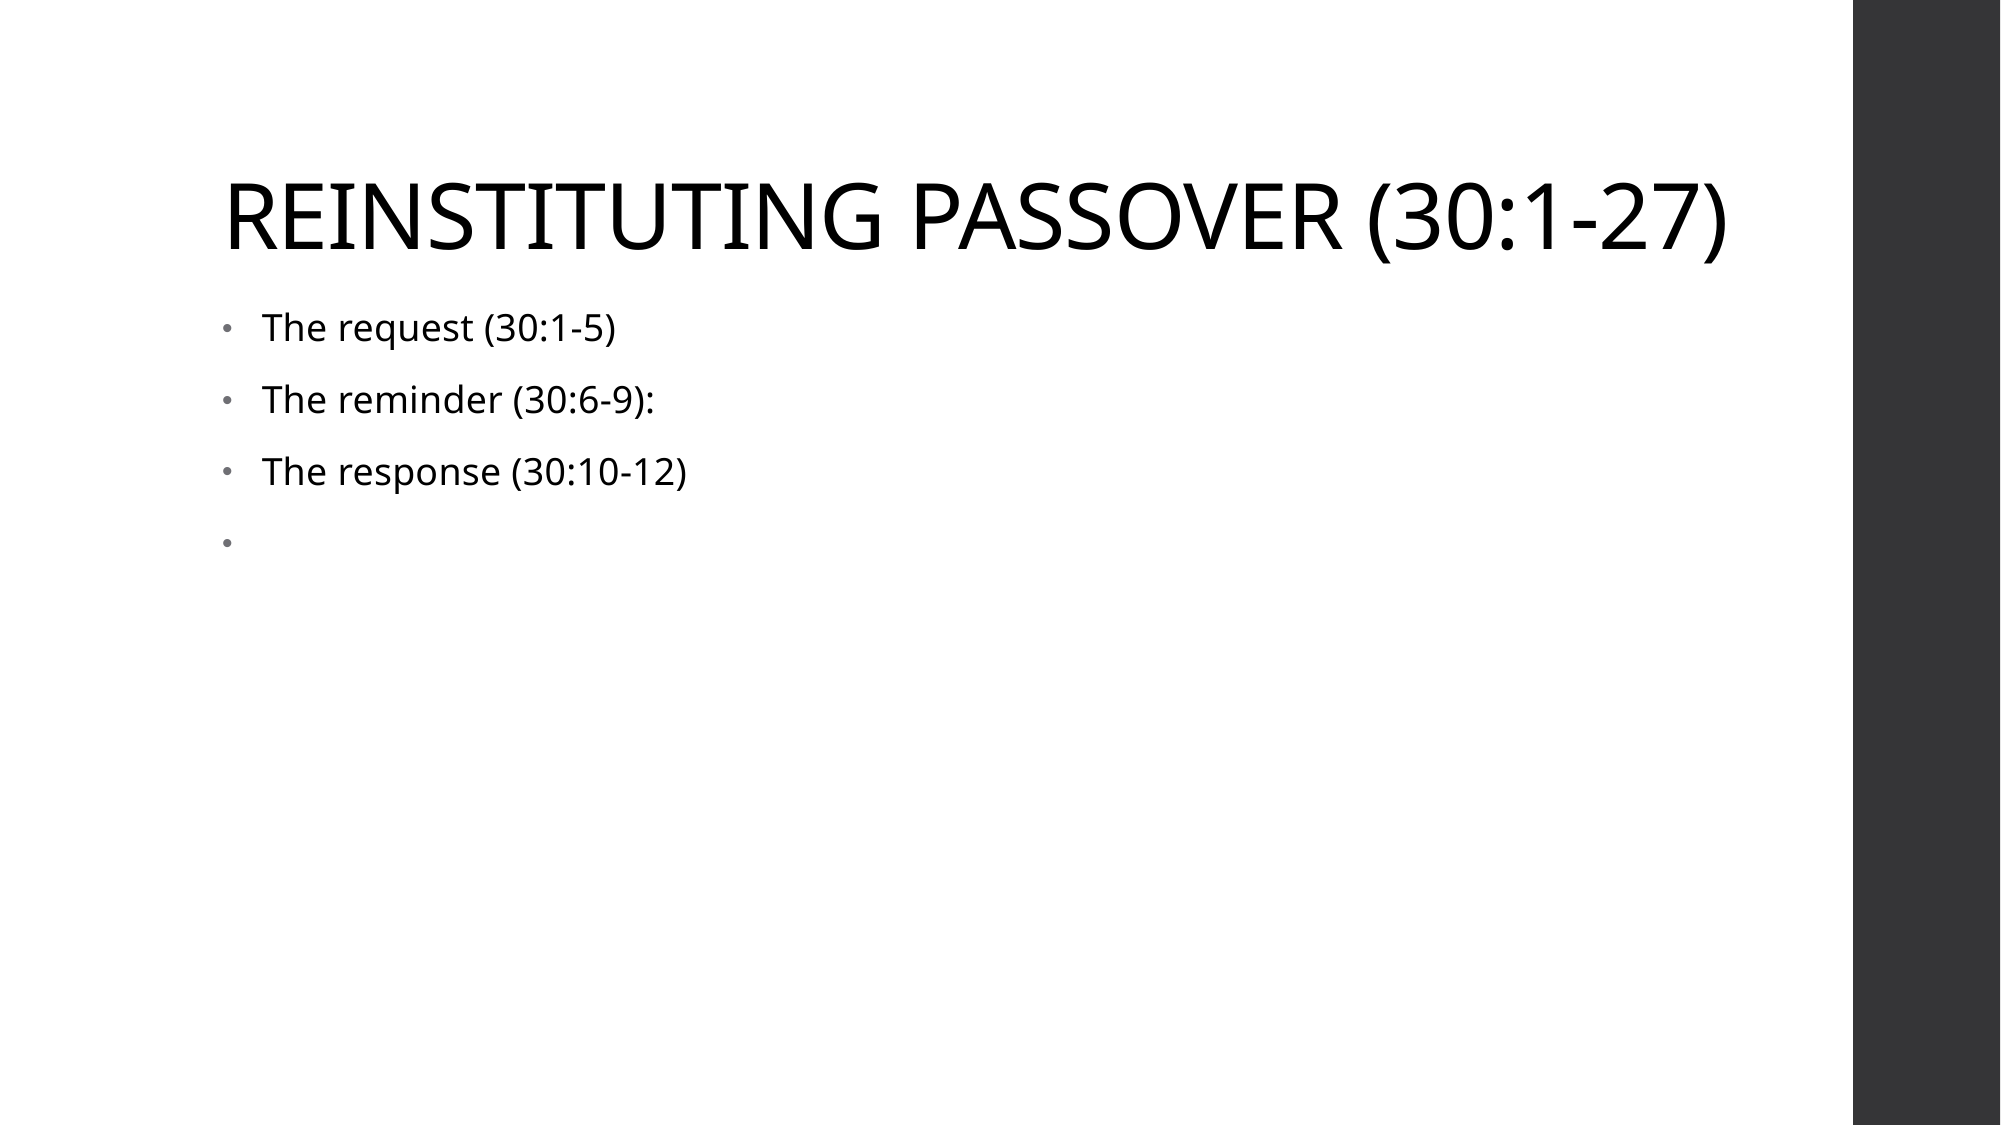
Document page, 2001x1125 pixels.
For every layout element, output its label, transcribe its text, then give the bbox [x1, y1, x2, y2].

title REINSTITUTING PASSOVER (30:1-27) [206, 60, 1797, 278]
list The request (30:1-5) The reminder (30:6-9): The response (30:10-12) [206, 299, 1617, 1014]
